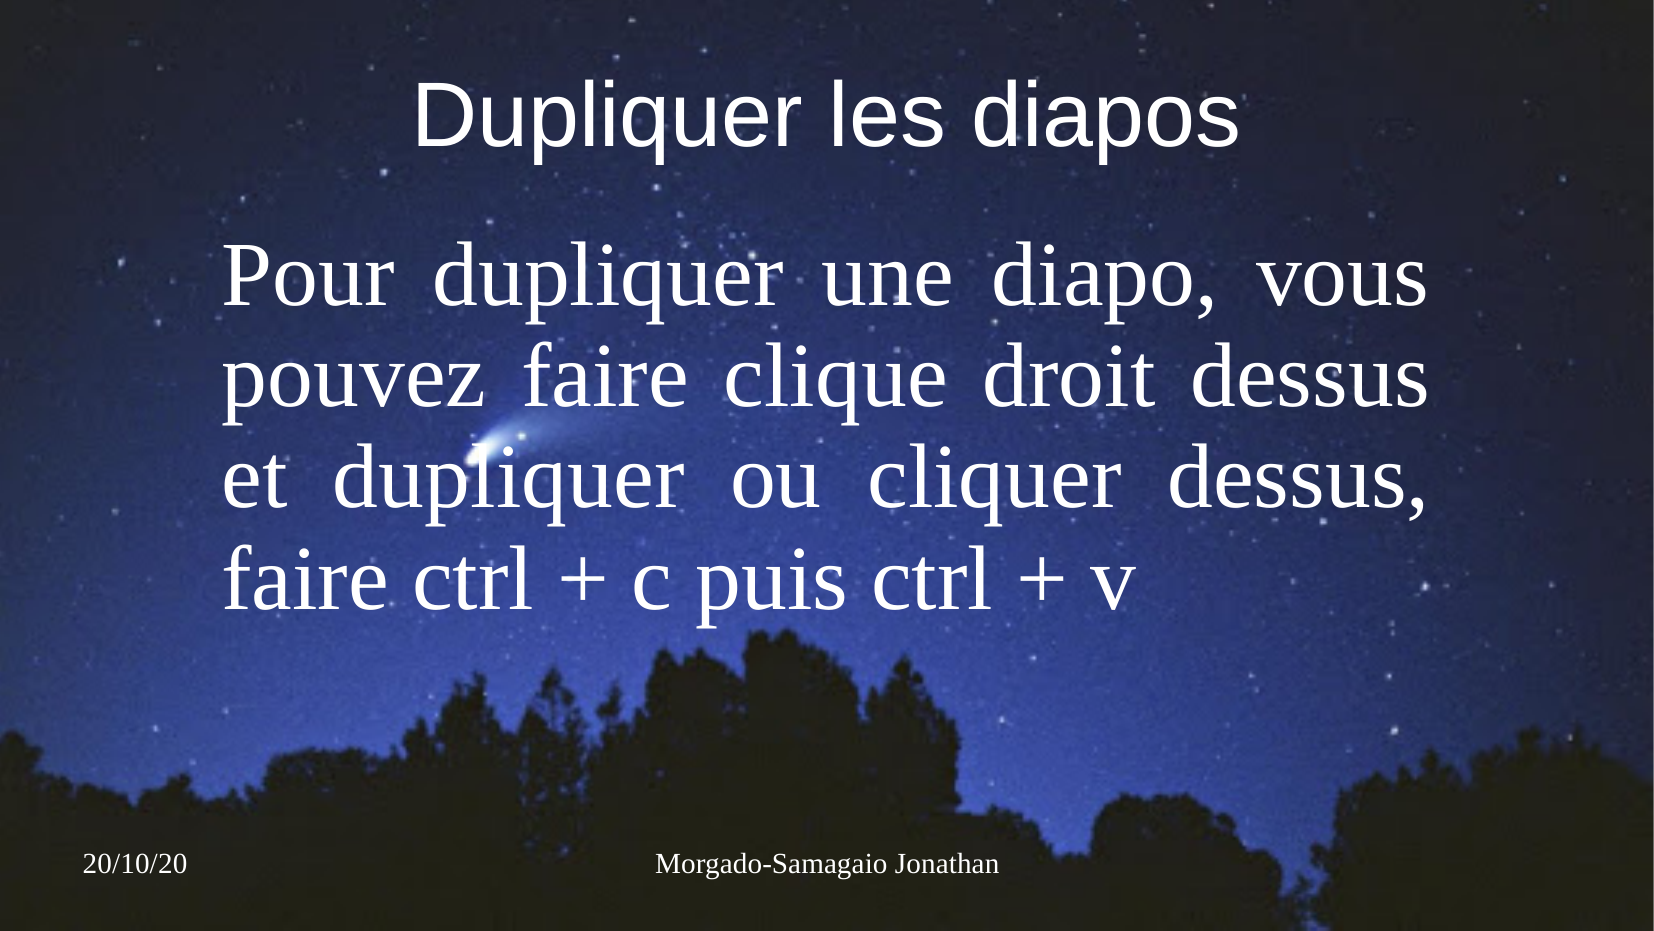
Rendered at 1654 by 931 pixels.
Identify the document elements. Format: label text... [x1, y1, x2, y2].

text_box Pour dupliquer une diapo, vous pouvez faire clique droit dessus et dupliquer ou cliquer dessus, faire ctrl + c puis ctrl + v [206, 215, 1447, 739]
title Dupliquer les diapos [82, 37, 1571, 193]
picture [0, 0, 1654, 931]
